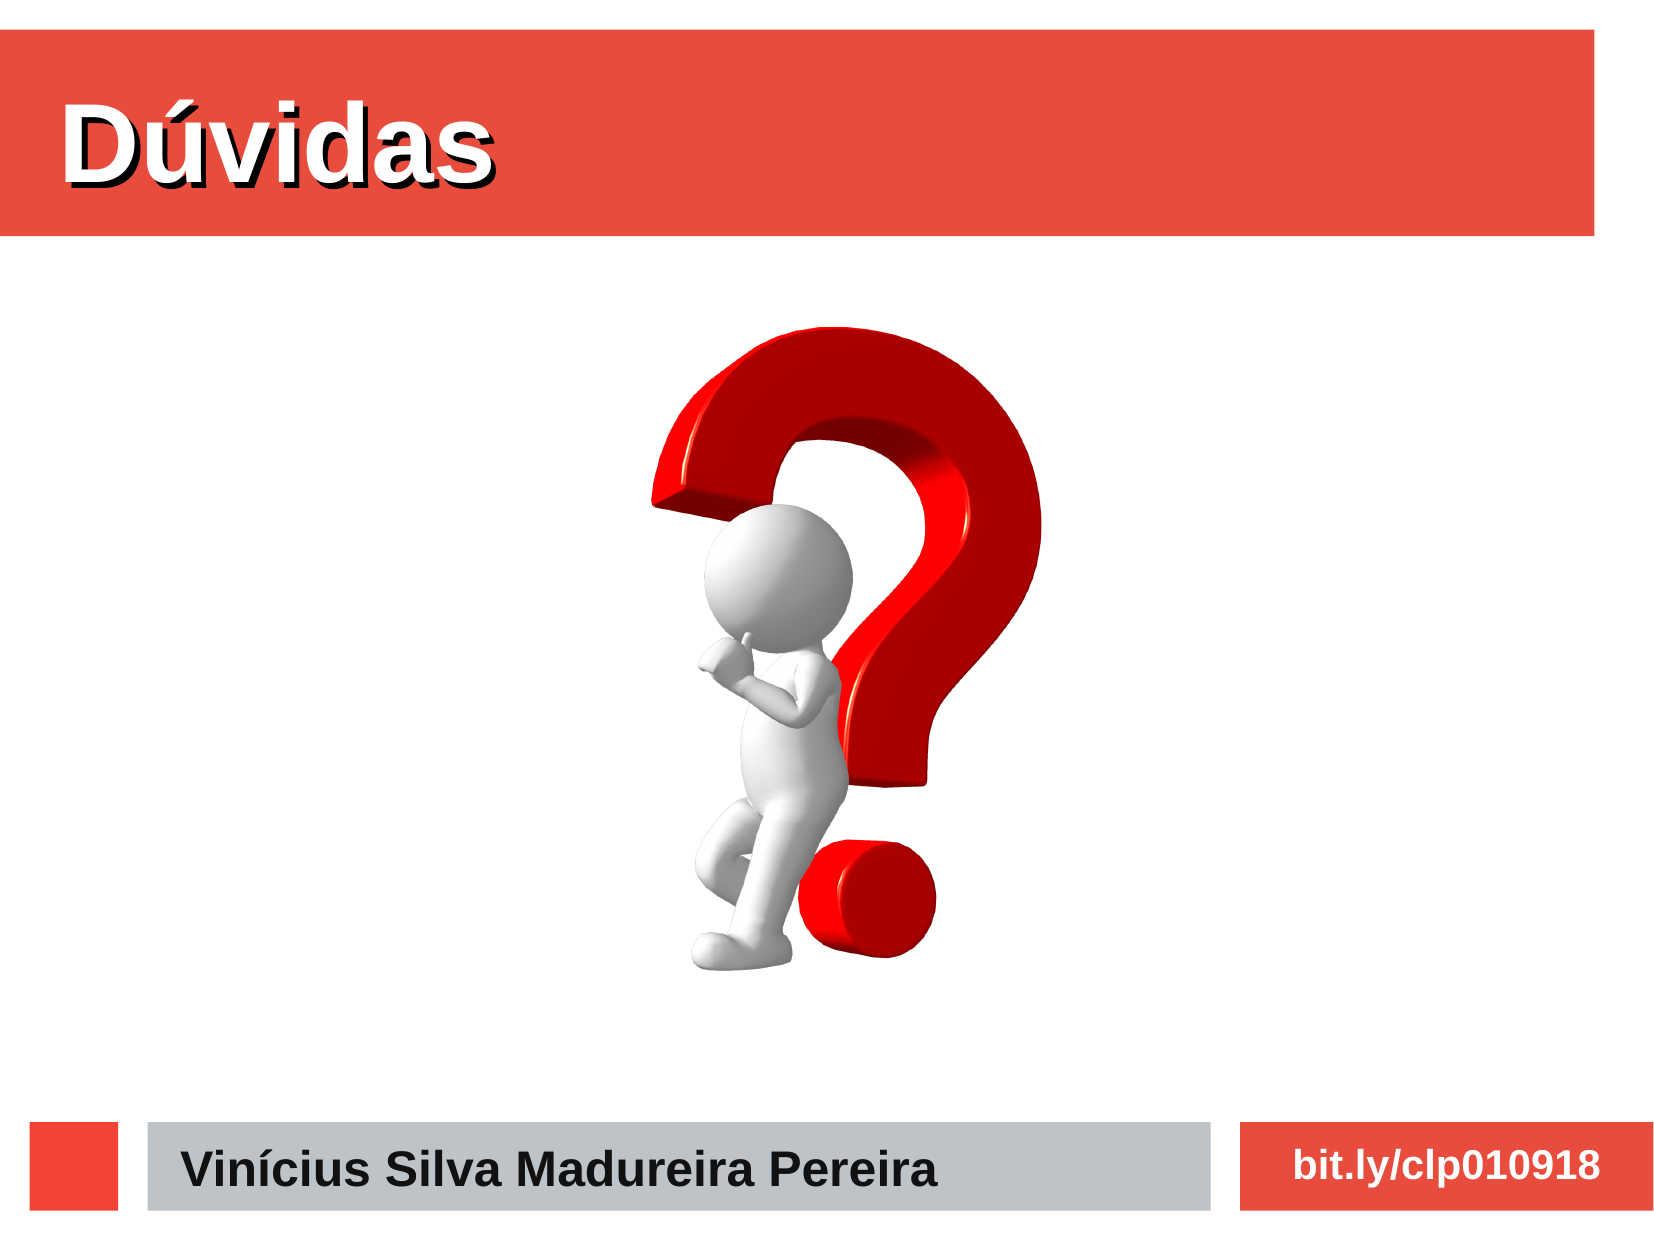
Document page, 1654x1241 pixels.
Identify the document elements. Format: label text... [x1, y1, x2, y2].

picture [494, 315, 1159, 981]
title Dúvidas [59, 59, 1595, 207]
text_box Vinícius Silva Madureira Pereira [165, 1133, 1170, 1205]
text_box bit.ly/clp010918 [1228, 1133, 1654, 1205]
